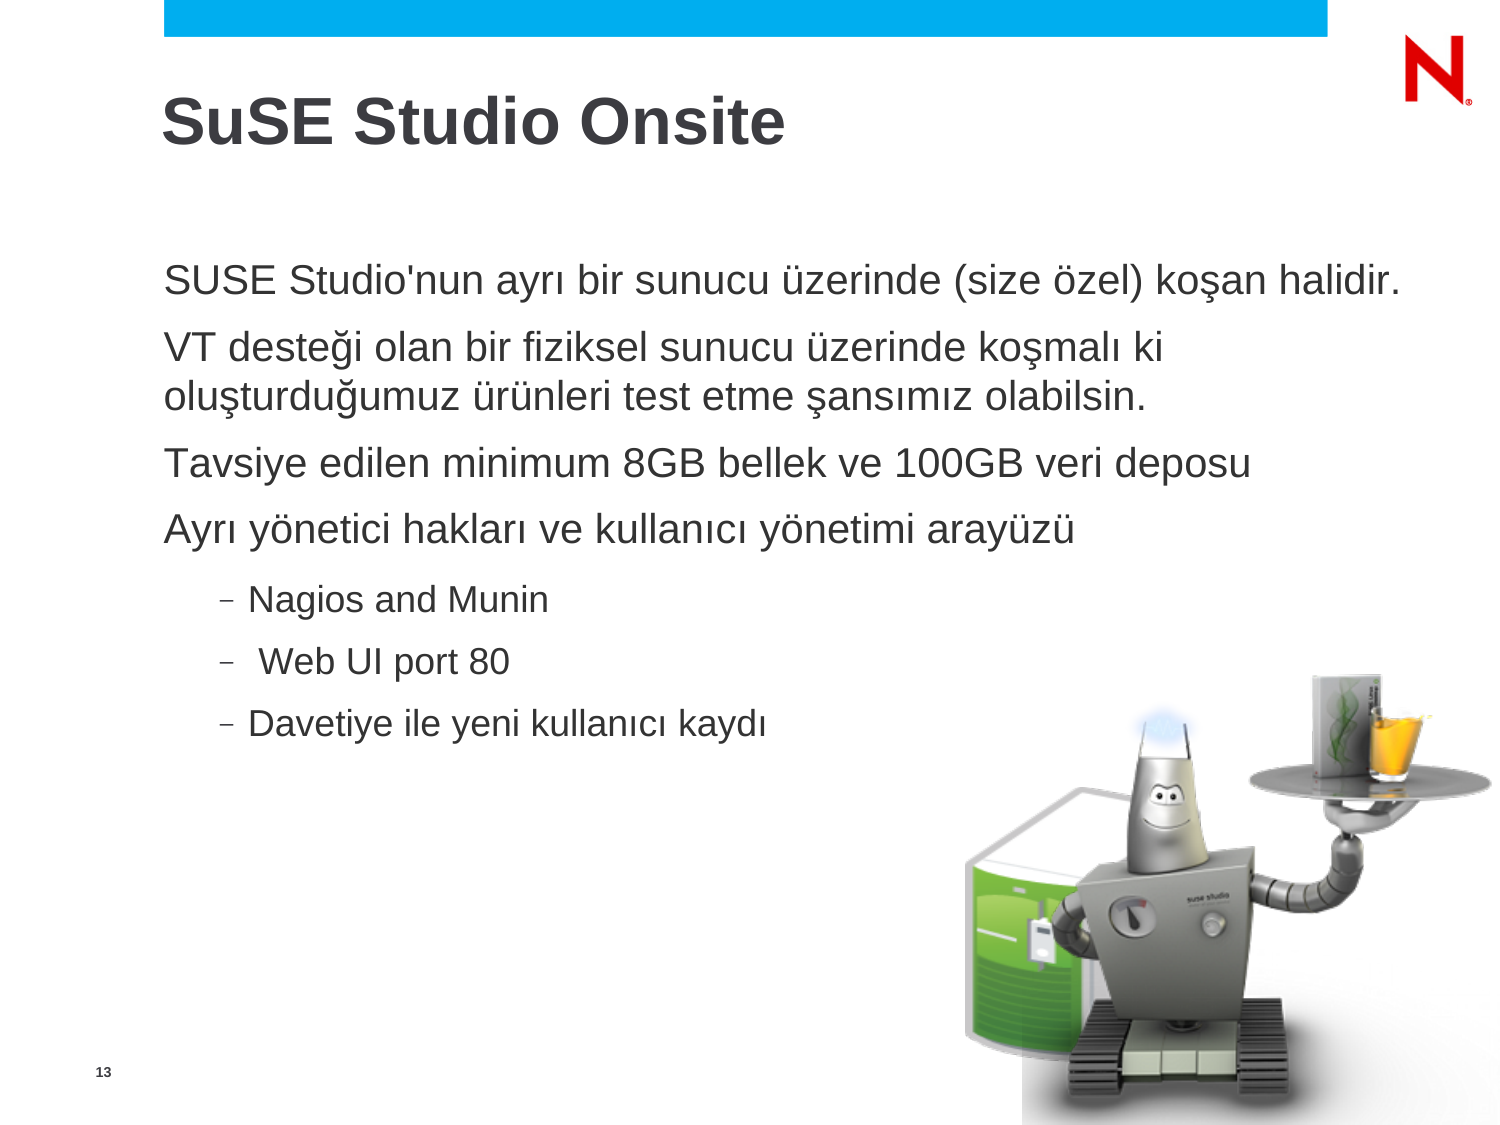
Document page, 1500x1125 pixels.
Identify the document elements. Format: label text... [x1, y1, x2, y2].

title SuSE Studio Onsite [161, 41, 1383, 205]
picture [1403, 32, 1473, 107]
list SUSE Studio'nun ayrı bir sunucu üzerinde (size özel) koşan halidir. VT desteği olan bir fiziksel sunucu üzerinde koşmalı ki oluşturduğumuz ürünleri test etme şansımız olabilsin. Tavsiye edilen minimum 8GB bellek ve 100GB veri deposu Ayrı yönetici hakları ve kullanıcı yönetimi arayüzü Nagios and Munin Web UI port 80 Davetiye ile yeni kullanıcı kaydı [163, 254, 1404, 986]
picture [965, 651, 1500, 1125]
